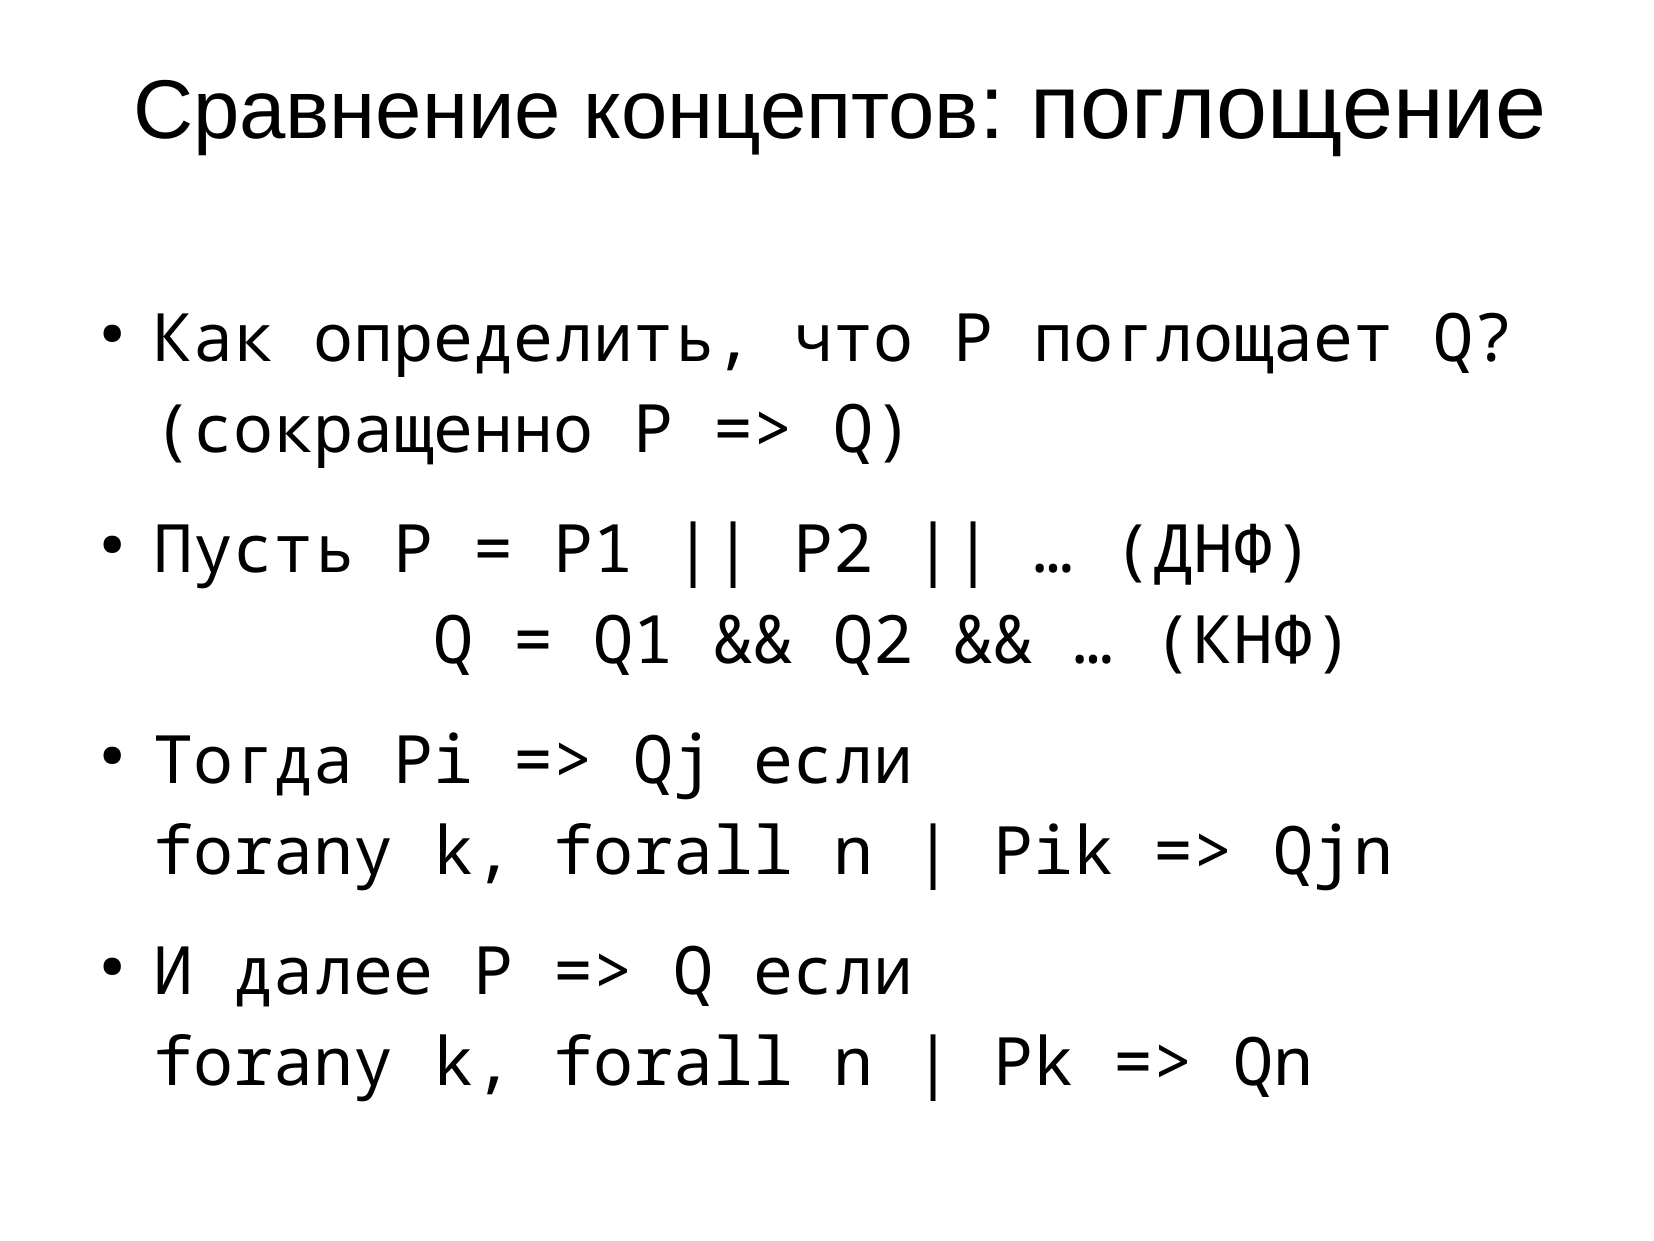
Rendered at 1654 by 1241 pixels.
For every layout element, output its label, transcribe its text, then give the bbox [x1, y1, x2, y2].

list Как определить, что P поглощает Q? (сокращенно P => Q) Пусть P = P1 || P2 || … (ДНФ) Q = Q1 && Q2 && … (КНФ) Тогда Pi => Qj если forany k, forall n | Pik => Qjn И далее P => Q если forany k, forall n | Pk => Qn [82, 290, 1591, 1156]
title Сравнение концептов: поглощение [45, 2, 1636, 211]
